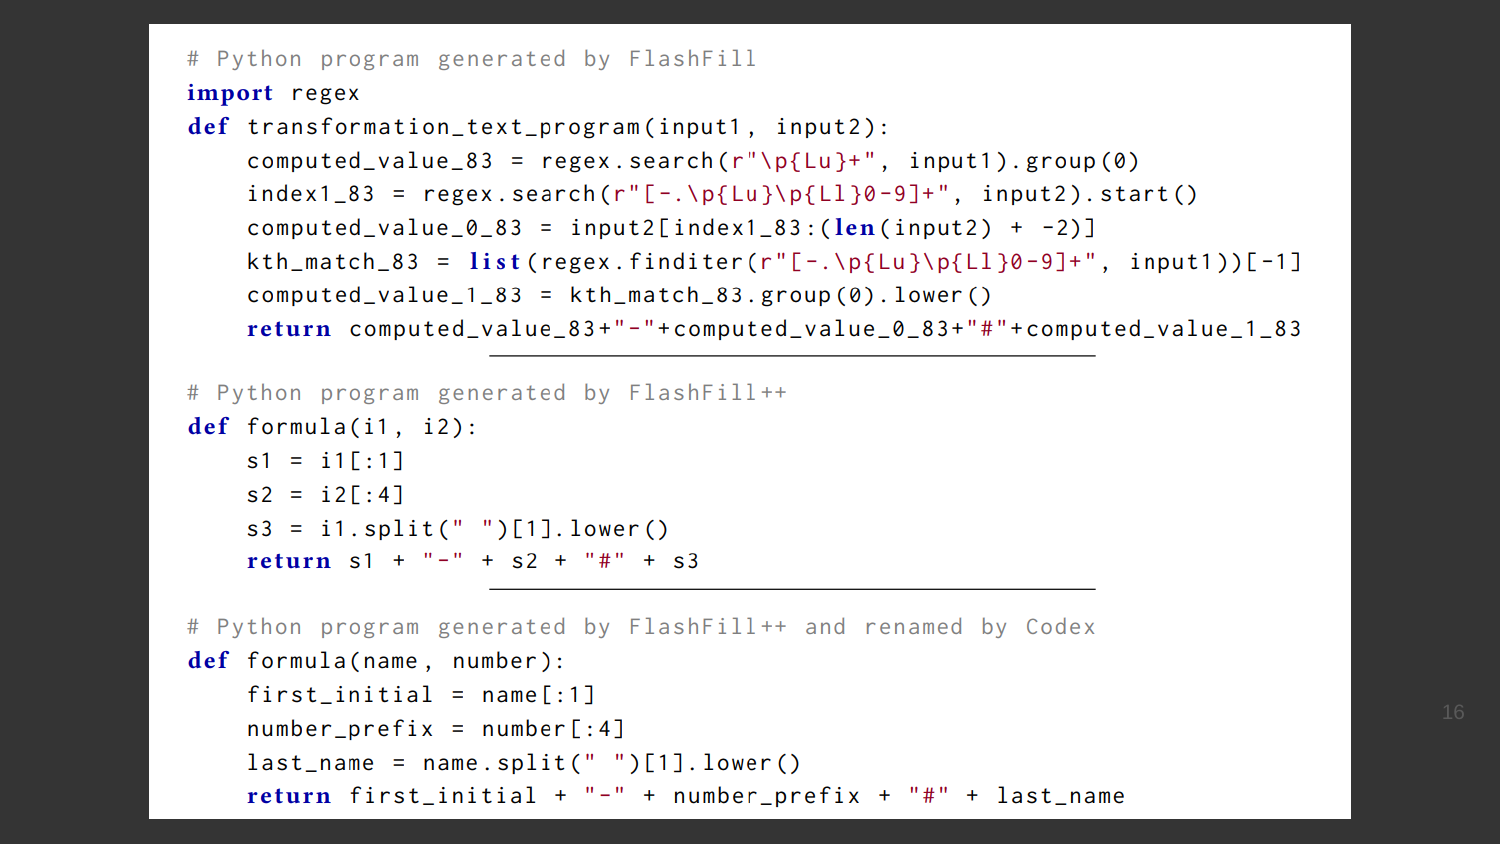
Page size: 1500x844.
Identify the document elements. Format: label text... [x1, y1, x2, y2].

slide_number <number> [1389, 679, 1480, 744]
picture [149, 24, 1351, 819]
